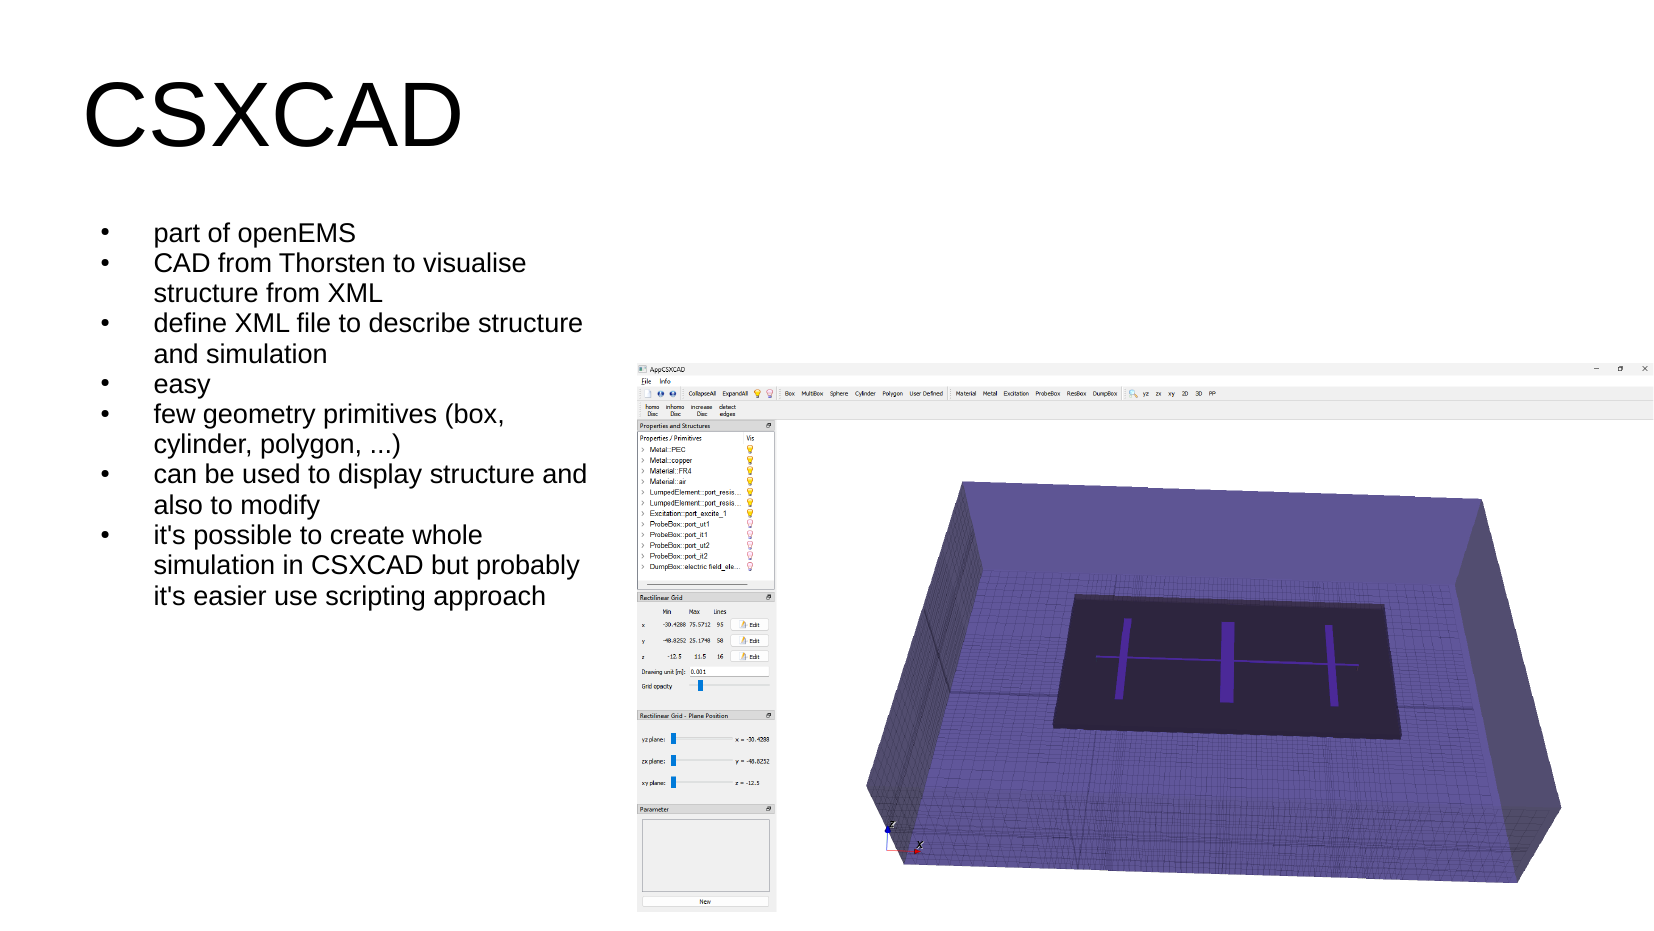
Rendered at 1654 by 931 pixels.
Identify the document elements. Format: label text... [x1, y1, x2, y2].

title CSXCAD [82, 37, 1571, 193]
picture [637, 363, 1654, 912]
list part of openEMS CAD from Thorsten to visualise structure from XML define XML file to describe structure and simulation easy few geometry primitives (box, cylinder, polygon, ...) can be used to display structure and also to modify it's possible to create whole simulation in CSXCAD but probably it's easier use scripting approach [82, 217, 601, 863]
